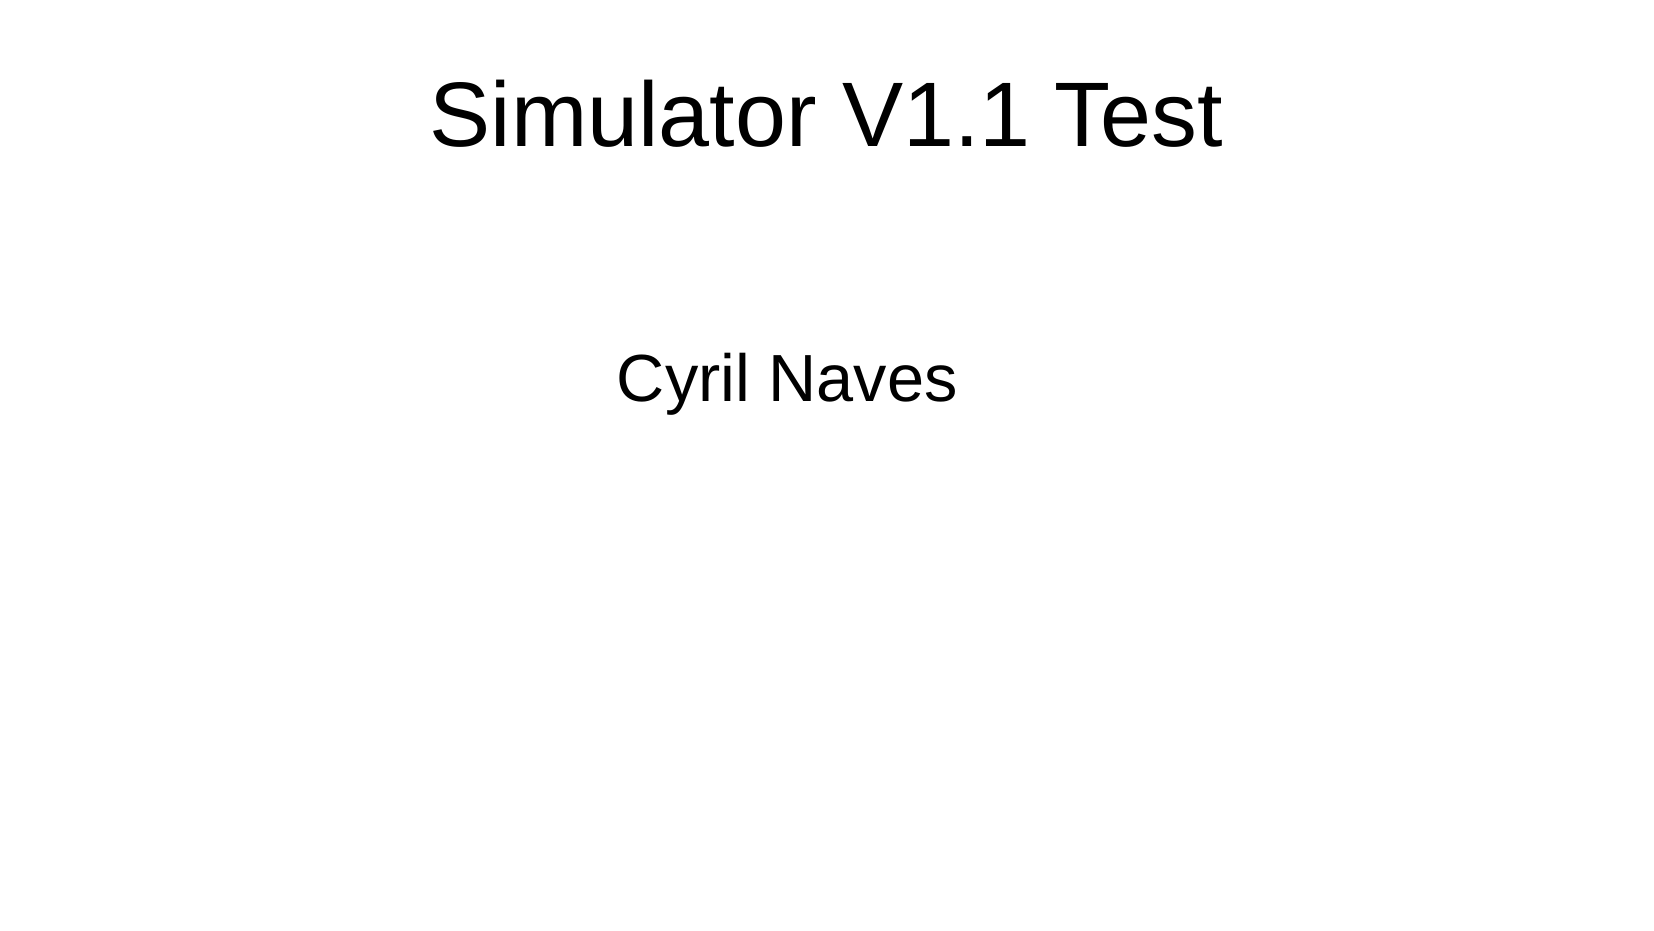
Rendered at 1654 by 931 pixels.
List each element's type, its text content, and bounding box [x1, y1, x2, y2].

title Simulator V1.1 Test [82, 37, 1571, 193]
subtitle Cyril Naves [405, 270, 1171, 488]
